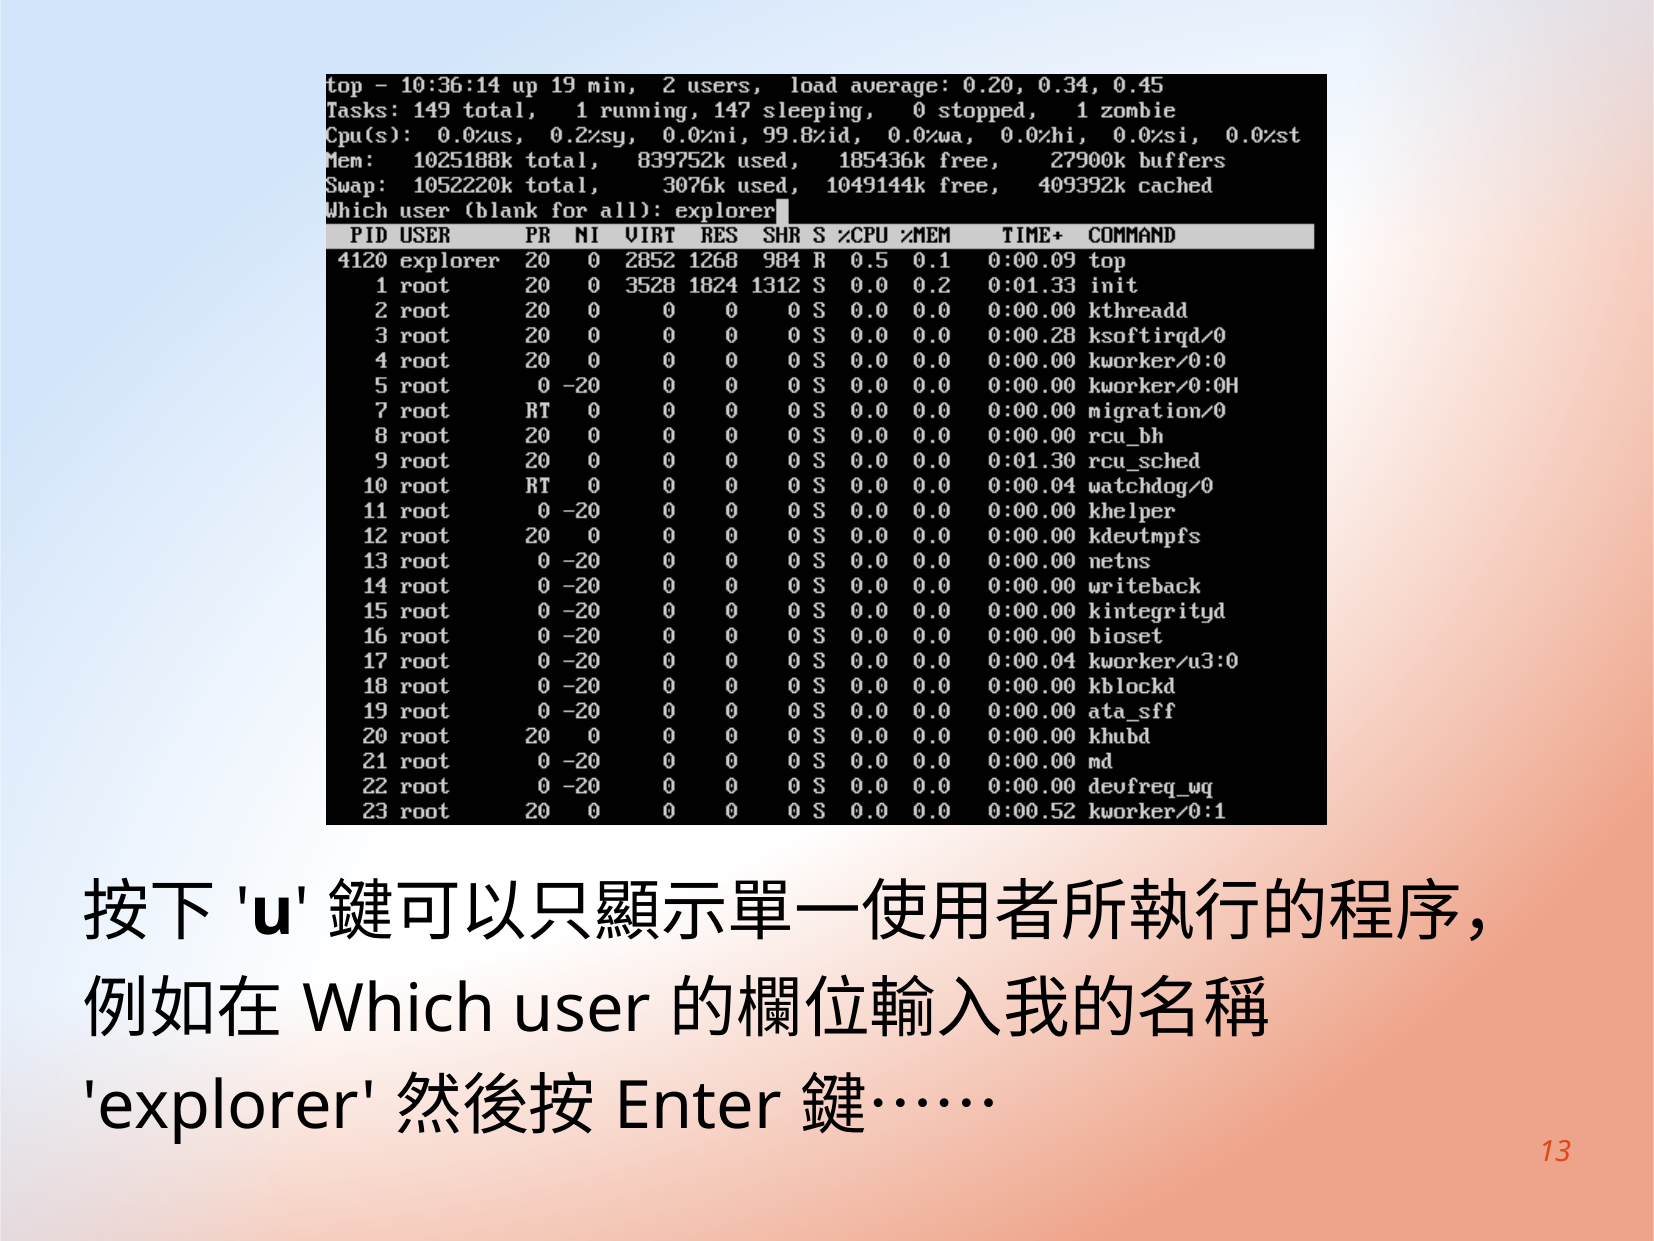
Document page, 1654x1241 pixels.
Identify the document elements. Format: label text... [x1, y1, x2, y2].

picture [0, 0, 1654, 1241]
list 按下'u'鍵可以只顯示單一使用者所執行的程序，例如在Which user的欄位輸入我的名稱 'explorer'然後按Enter鍵…… [82, 857, 1571, 1201]
